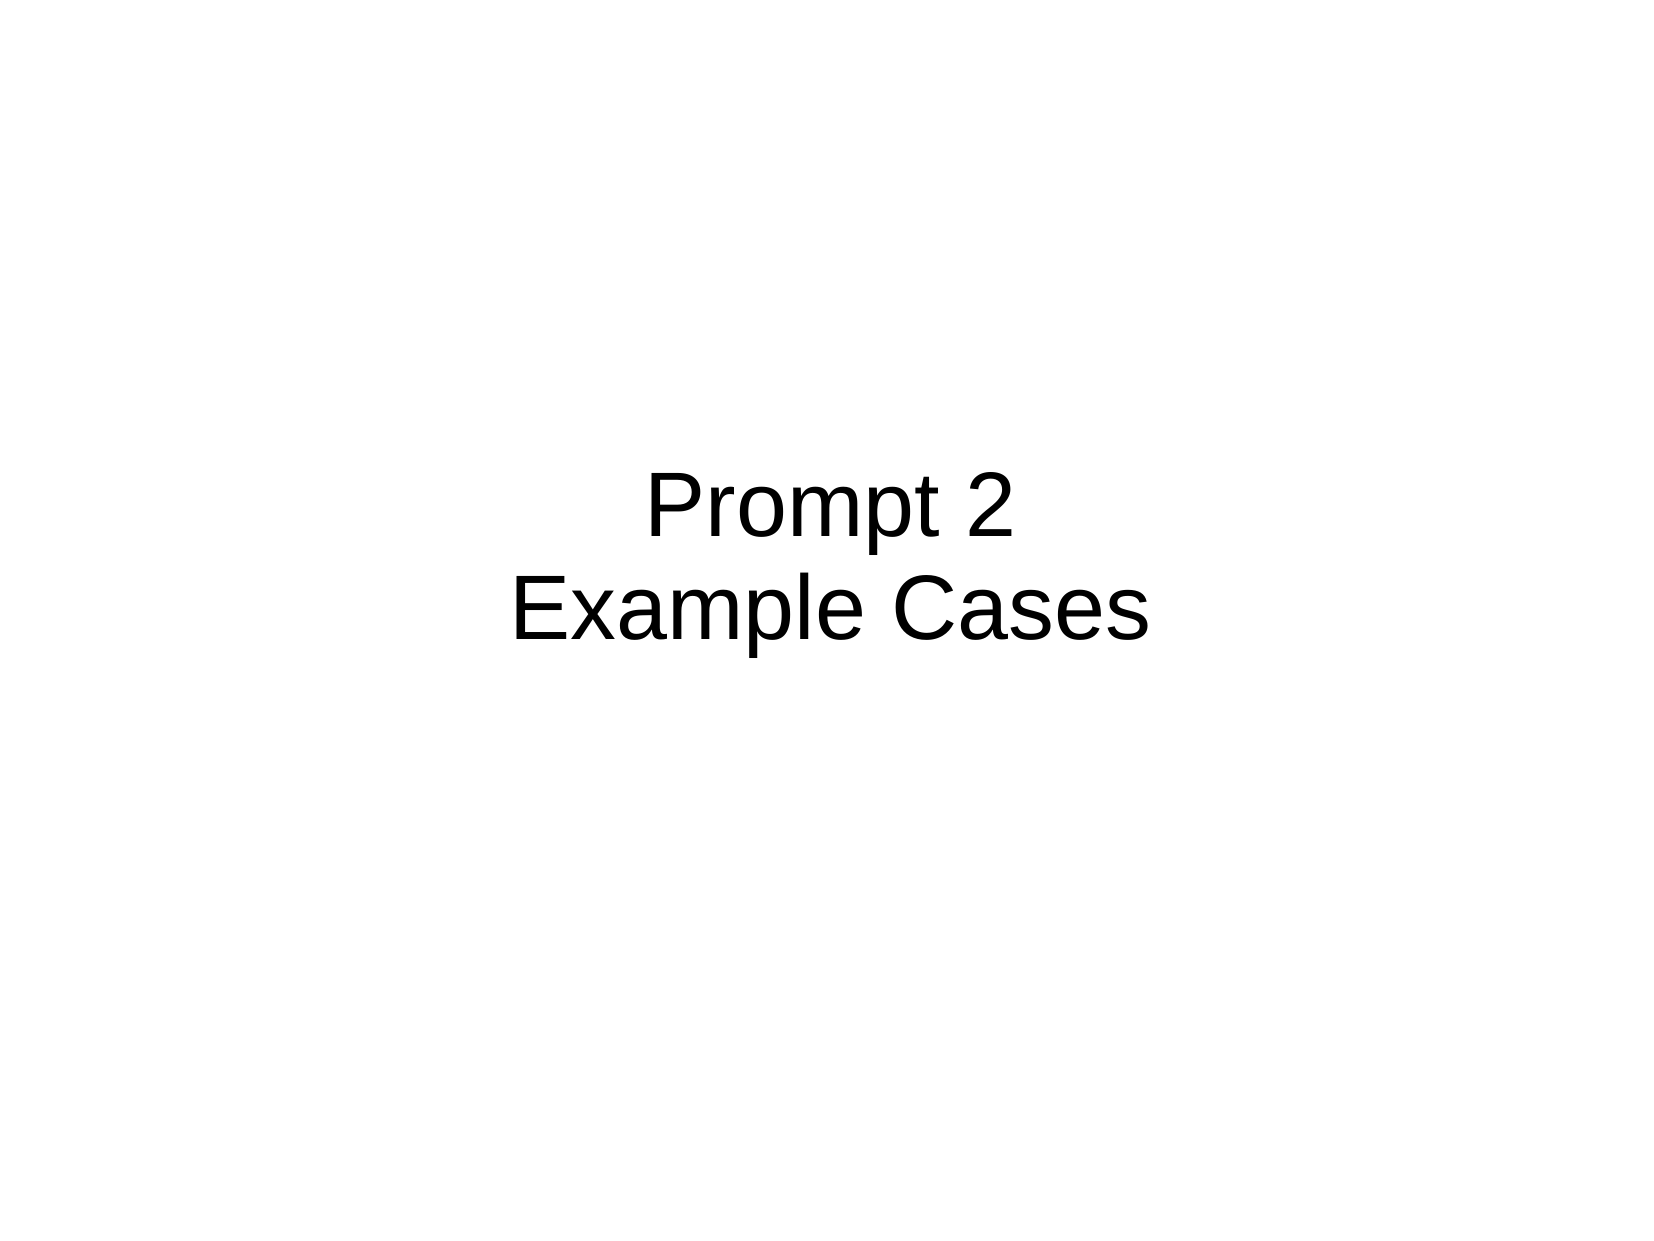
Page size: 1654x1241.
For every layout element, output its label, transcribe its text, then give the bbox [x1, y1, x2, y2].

title Prompt 2 Example Cases [86, 452, 1576, 661]
